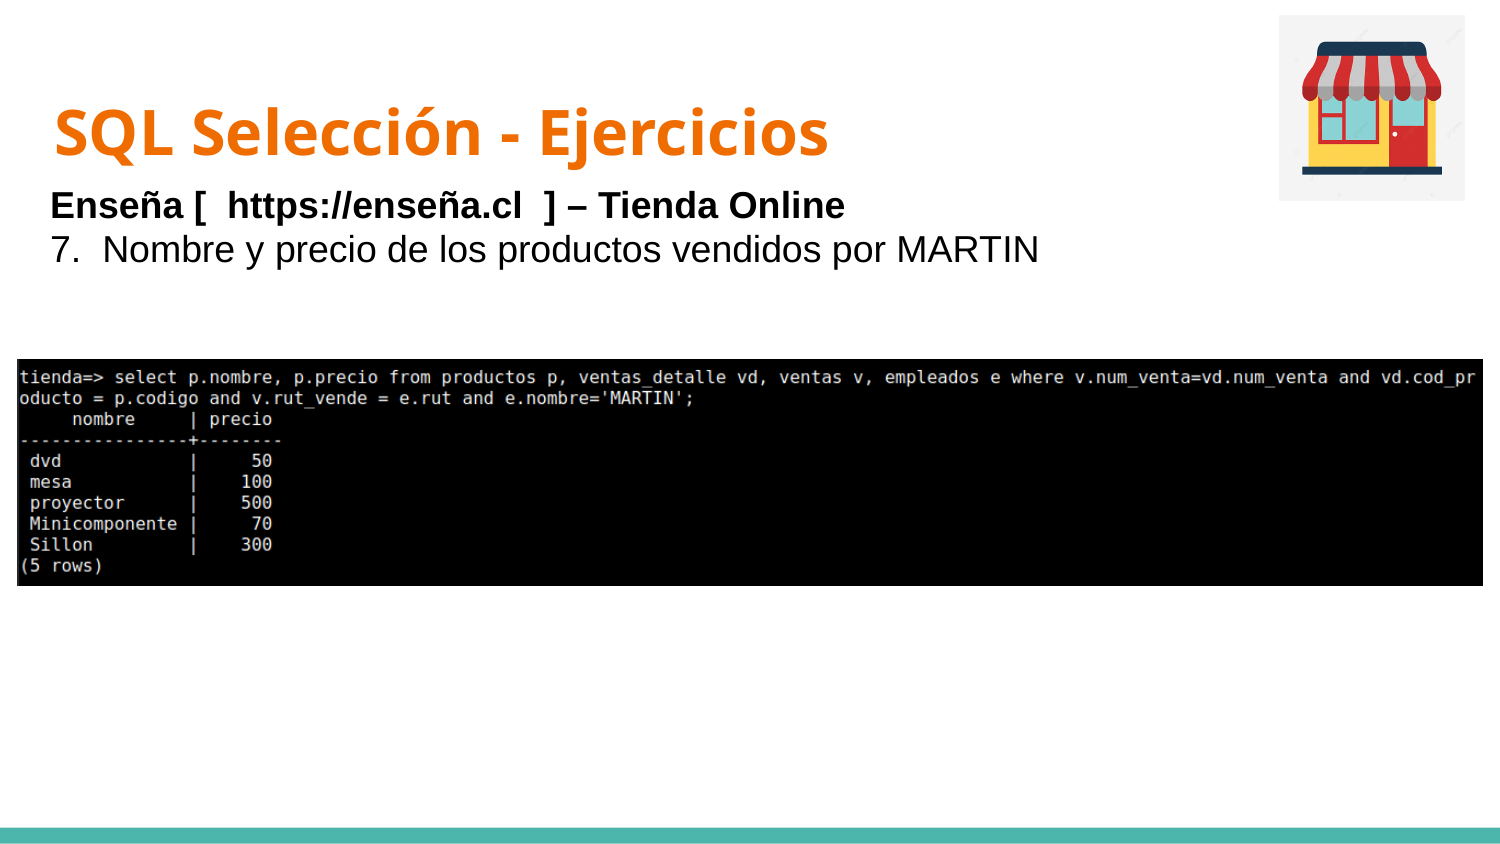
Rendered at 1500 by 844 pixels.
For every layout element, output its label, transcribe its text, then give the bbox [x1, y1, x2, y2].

picture [1279, 15, 1465, 201]
picture [17, 359, 1483, 586]
text_box Enseña [ https://enseña.cl ] – Tienda Online [35, 177, 1323, 220]
text_box 7. Nombre y precio de los productos vendidos por MARTIN [35, 220, 1453, 320]
title SQL Selección - Ejercicios [39, 72, 1279, 177]
